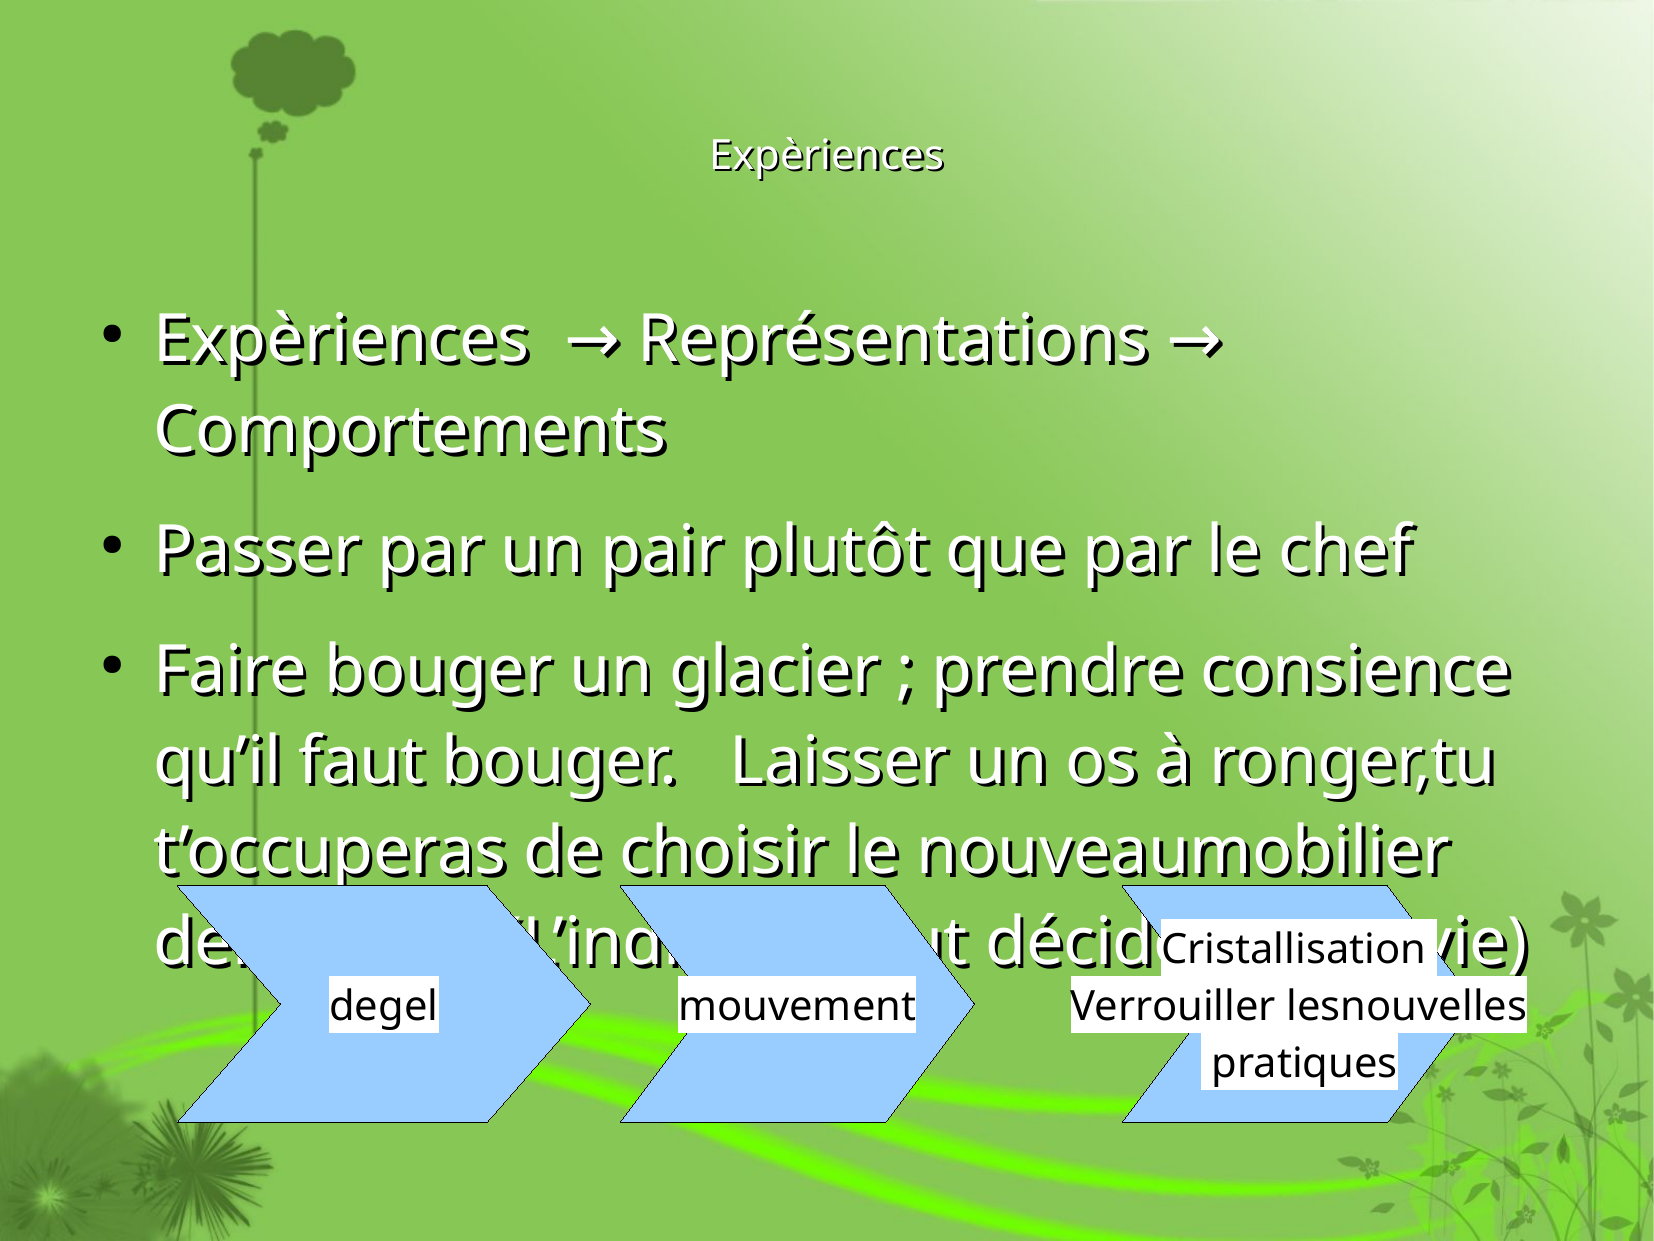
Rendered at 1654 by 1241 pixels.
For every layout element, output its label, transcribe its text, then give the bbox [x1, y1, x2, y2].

text_box Cristallisation Verrouiller lesnouvelles pratiques [1122, 885, 1413, 938]
title Expèriences [82, 49, 1571, 257]
picture [0, 0, 1654, 1241]
text_box Cristallisation Verrouiller lesnouvelles pratiques [1122, 1033, 1455, 1123]
text_box mouvement [620, 885, 975, 1123]
text_box degel [177, 885, 591, 1123]
list Expèriences → Représentations → Comportements Passer par un pair plutôt que par le chef Faire bouger un glacier ; prendre consience qu’il faut bouger. Laisser un os à ronger,tu t’occuperas de choisir le nouveaumobilier del’agence (L’individu veut décider de są vie) [82, 290, 1571, 1010]
